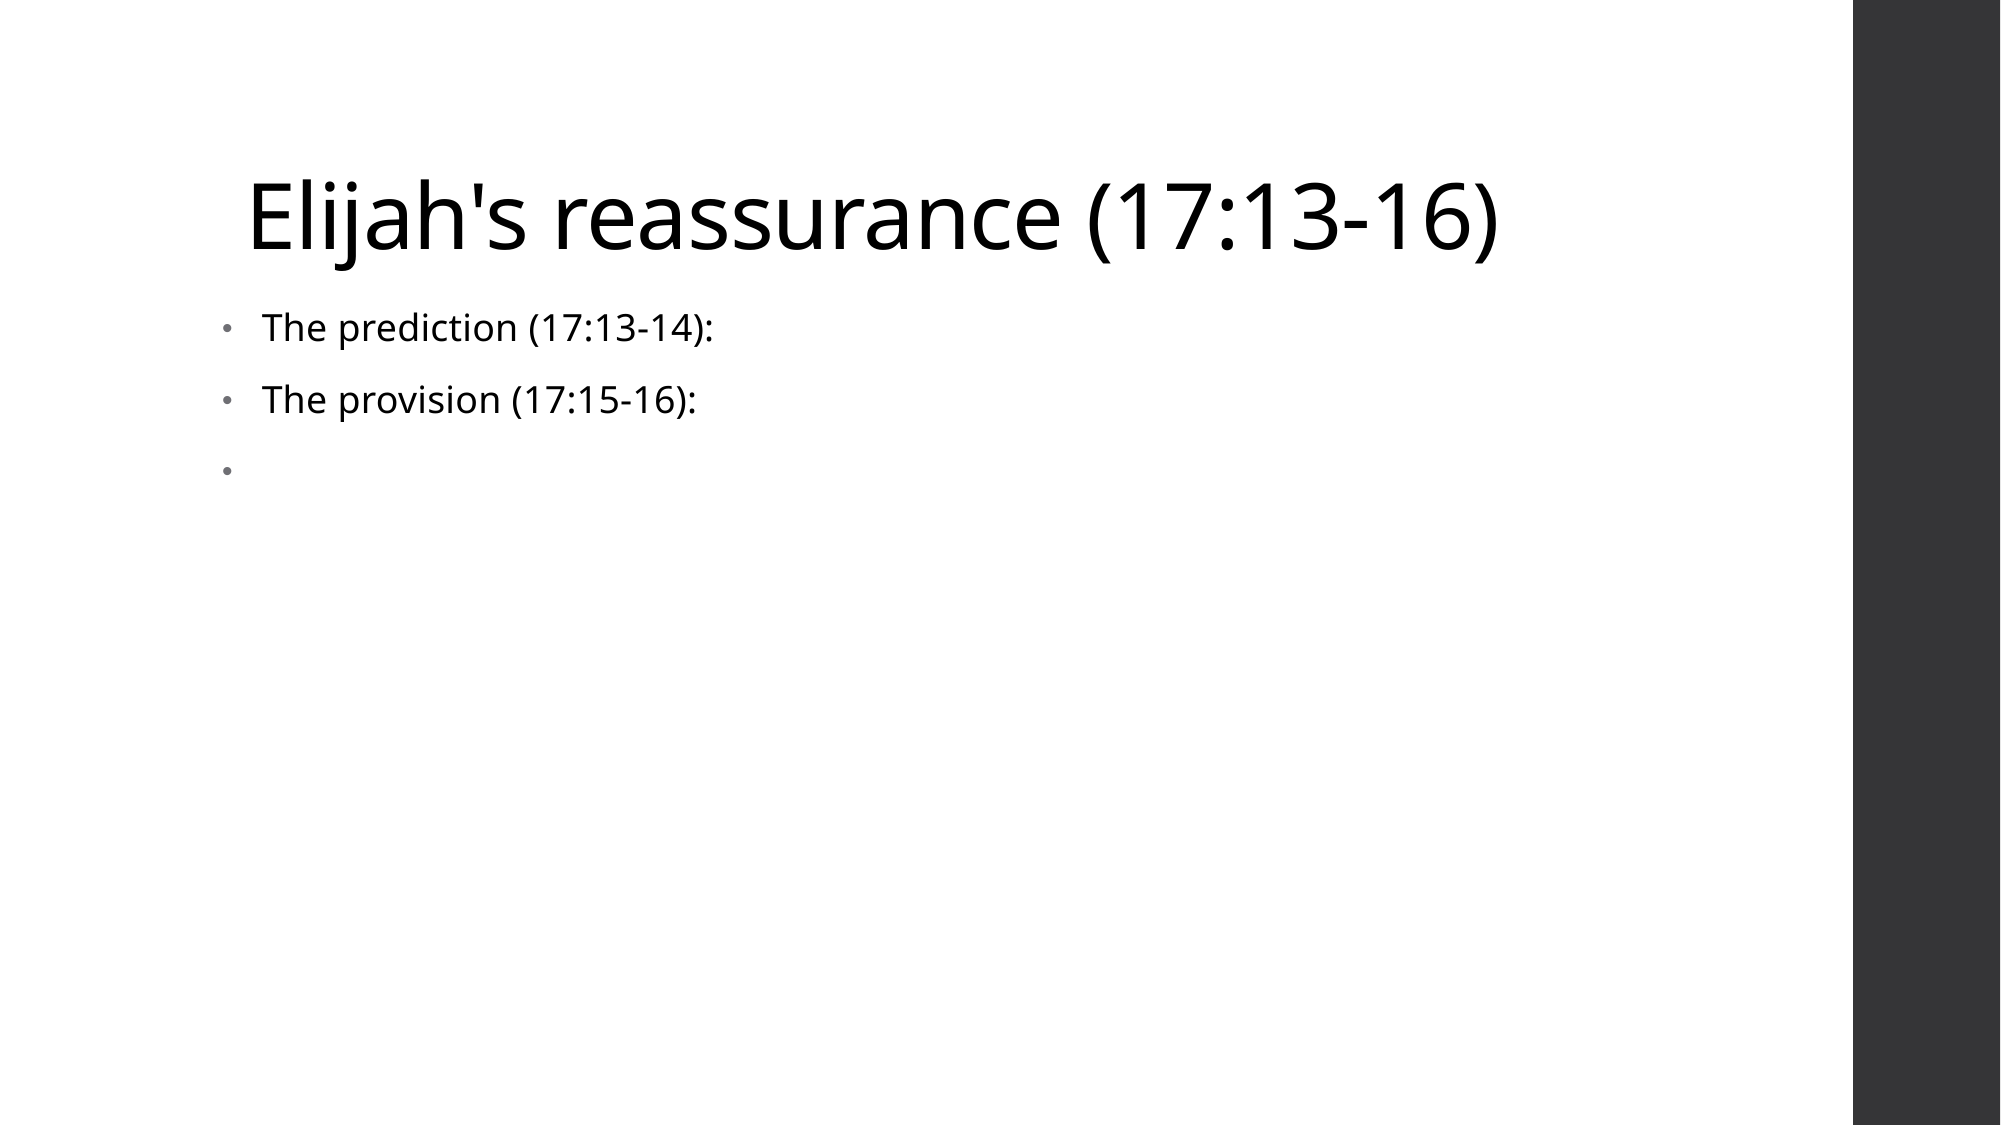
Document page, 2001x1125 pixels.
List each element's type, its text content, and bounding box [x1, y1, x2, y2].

list The prediction (17:13-14): The provision (17:15-16): [206, 299, 1617, 1014]
title Elijah's reassurance (17:13-16) [206, 60, 1797, 278]
